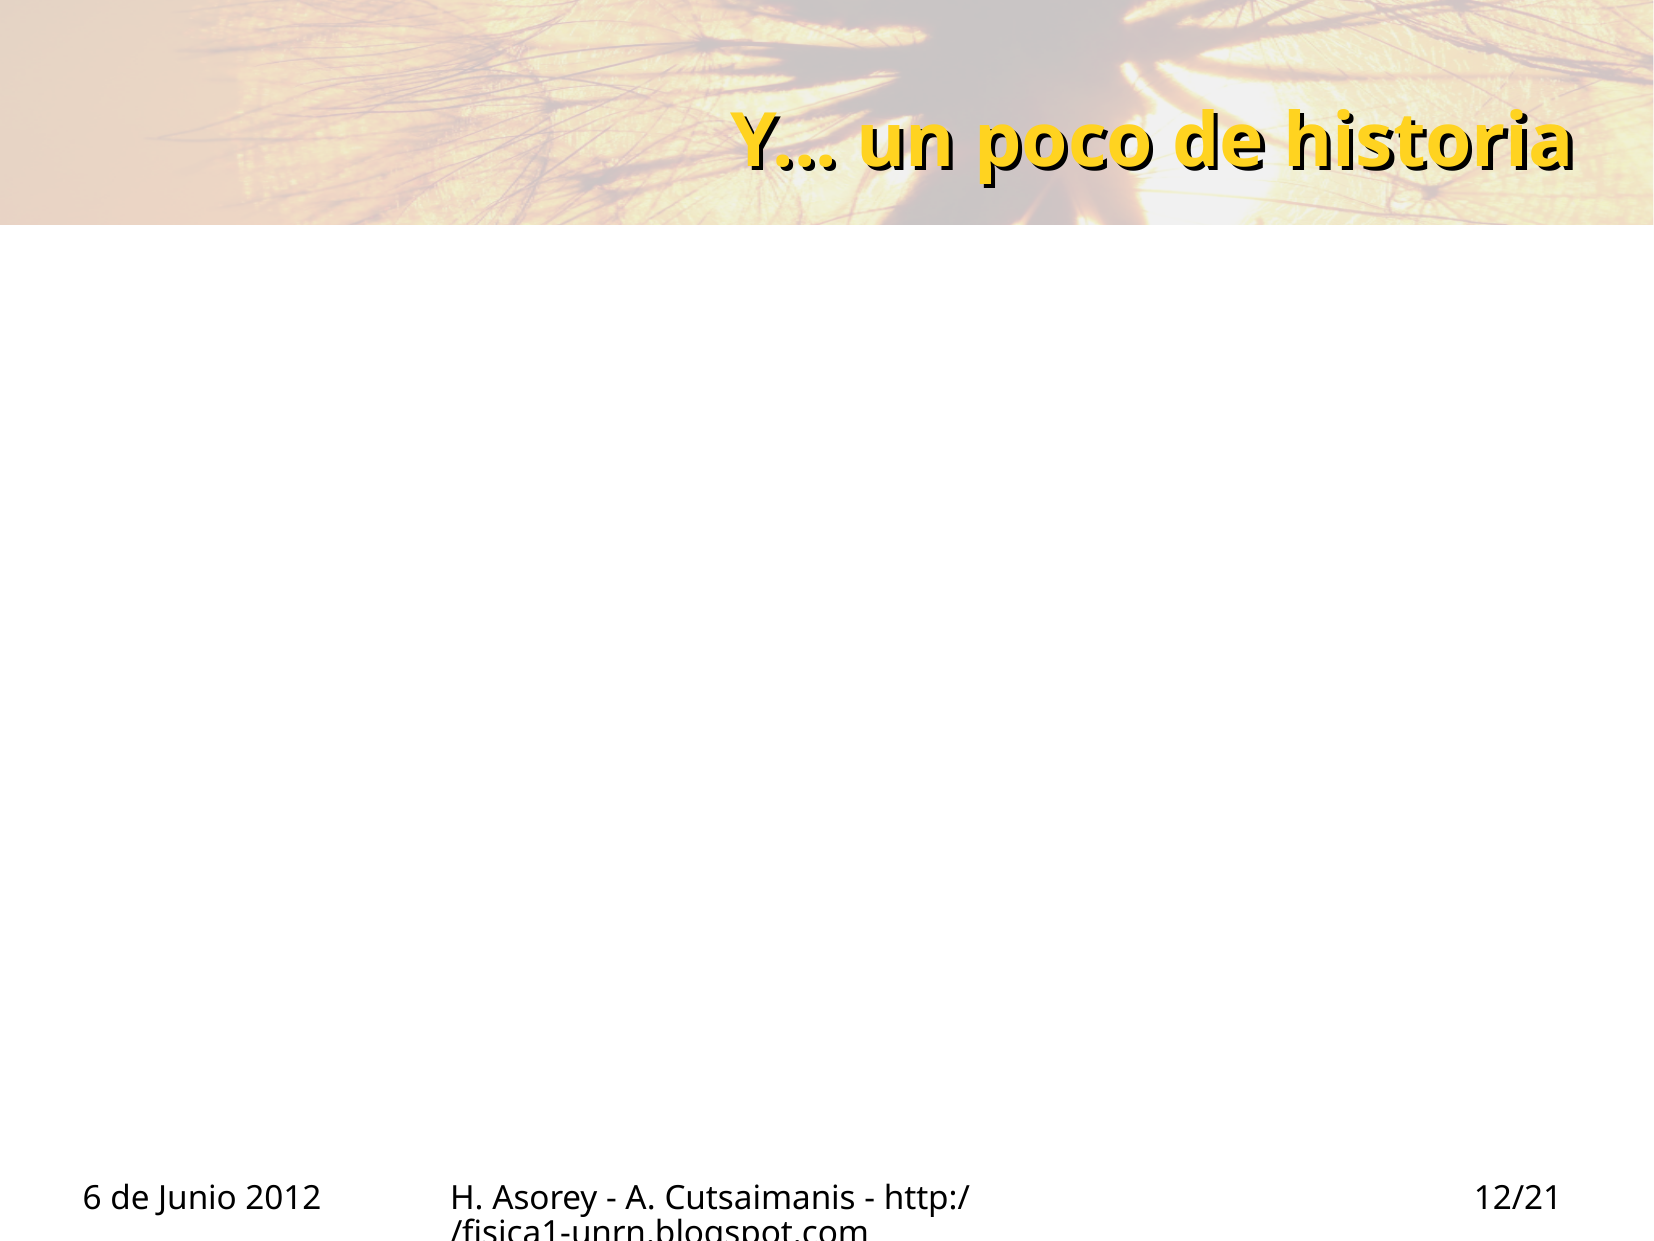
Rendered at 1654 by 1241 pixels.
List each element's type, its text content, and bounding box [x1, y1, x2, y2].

title Y... un poco de historia [86, 49, 1576, 226]
picture [0, 0, 1654, 225]
